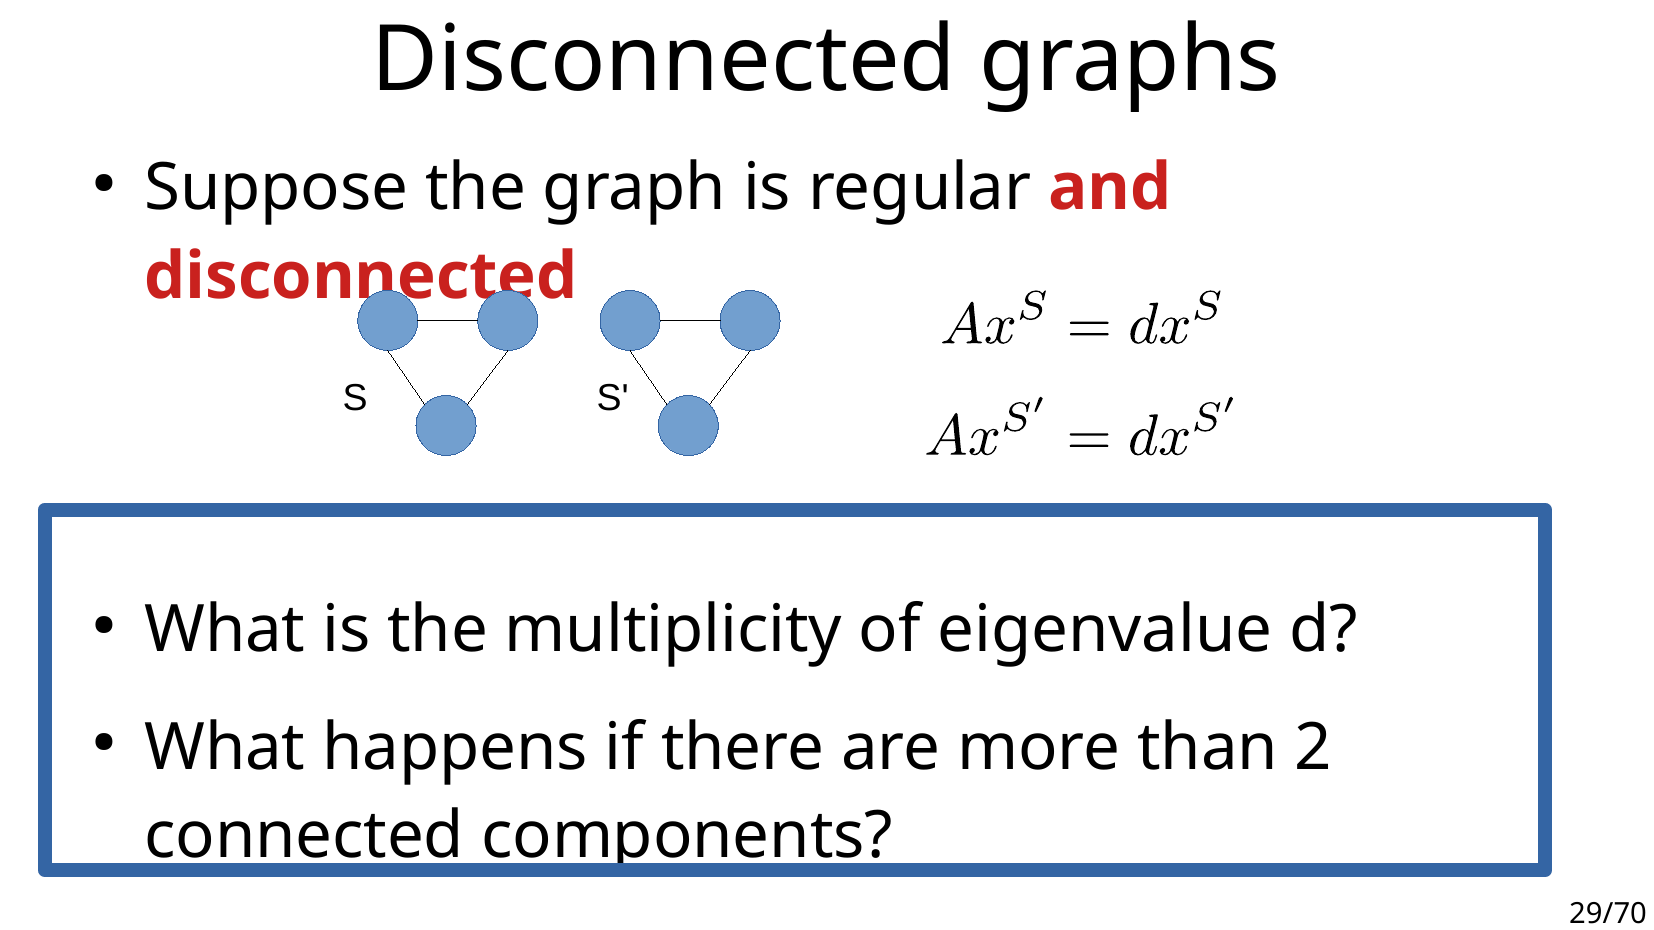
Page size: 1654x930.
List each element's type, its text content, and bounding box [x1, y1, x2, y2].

list Suppose the graph is regular and disconnected What is the multiplicity of eigenvalue d? What happens if there are more than 2 connected components? [75, 140, 1564, 886]
text_box [940, 290, 1223, 344]
text_box [477, 290, 538, 351]
text_box [415, 395, 477, 456]
title Disconnected graphs [82, 0, 1571, 120]
text_box [720, 290, 781, 351]
text_box [658, 395, 719, 456]
text_box [924, 396, 1235, 456]
list Suppose the graph is regular and disconnected What is the multiplicity of eigenvalue d? What happens if there are more than 2 connected components? [75, 517, 1538, 863]
text_box [600, 290, 661, 351]
text_box S' [581, 368, 644, 426]
text_box S [327, 368, 383, 426]
text_box [357, 290, 418, 351]
